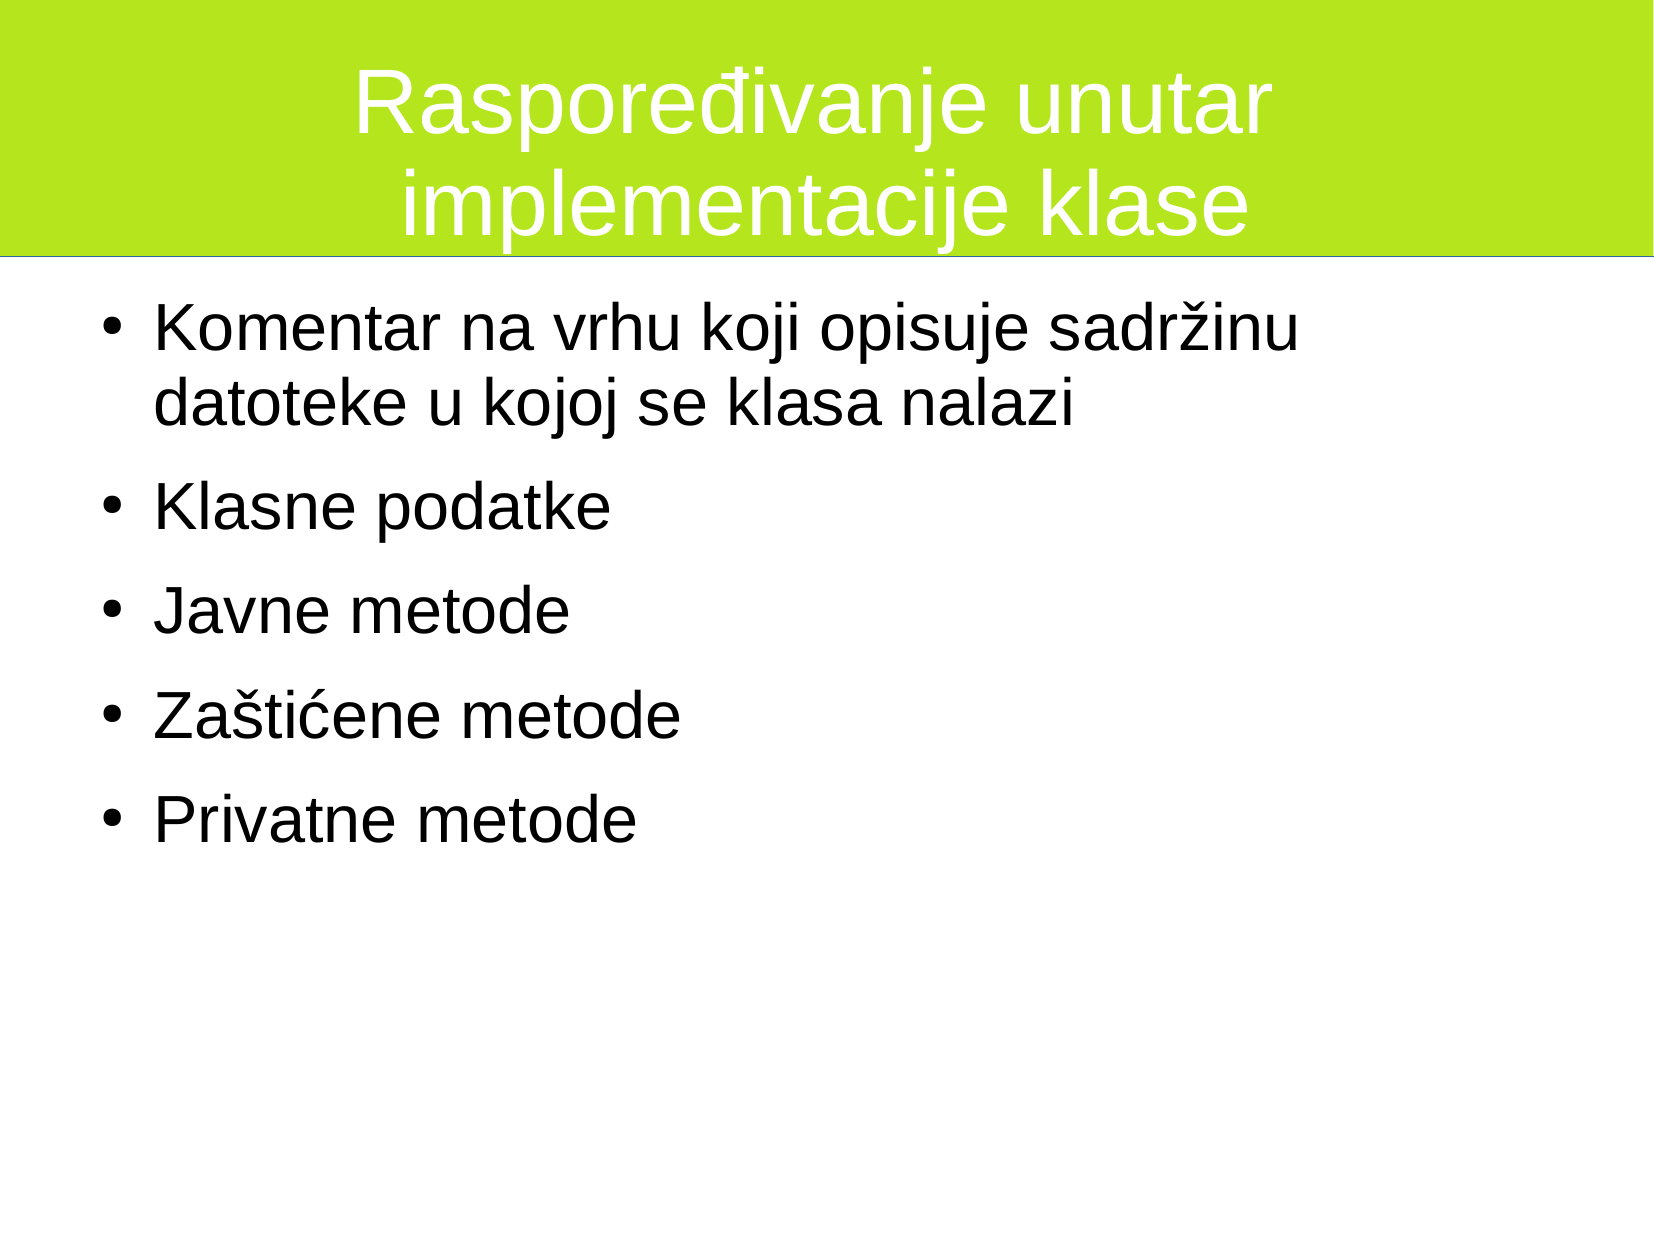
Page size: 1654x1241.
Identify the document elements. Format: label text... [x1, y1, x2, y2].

list Komentar na vrhu koji opisuje sadržinu datoteke u kojoj se klasa nalazi Klasne podatke Javne metode Zaštićene metode Privatne metode [82, 290, 1571, 1010]
title Raspoređivanje unutar implementacije klase [82, 49, 1571, 257]
text_box [0, 0, 1654, 257]
